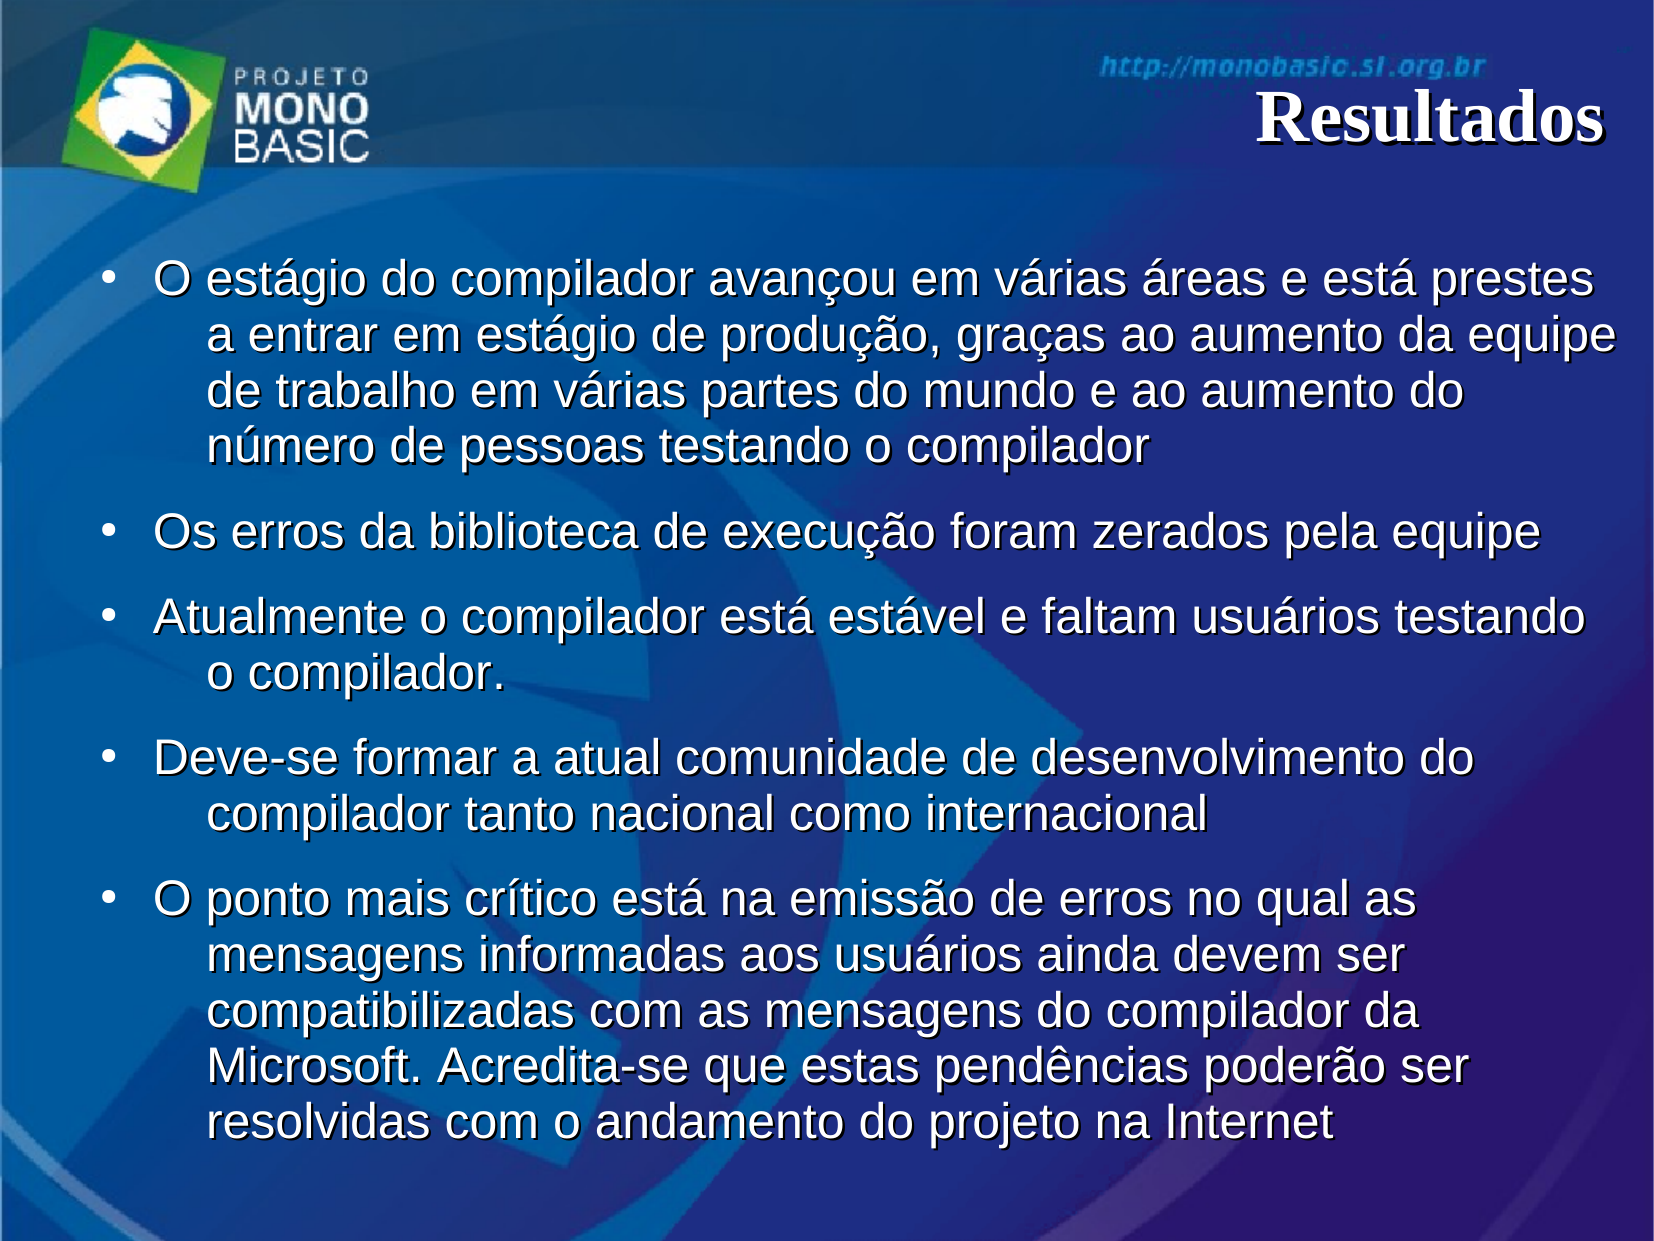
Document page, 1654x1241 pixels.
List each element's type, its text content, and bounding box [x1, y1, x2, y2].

picture [0, 0, 1654, 1241]
list O estágio do compilador avançou em várias áreas e está prestes a entrar em estágio de produção, graças ao aumento da equipe de trabalho em várias partes do mundo e ao aumento do número de pessoas testando o compilador Os erros da biblioteca de execução foram zerados pela equipe Atualmente o compilador está estável e faltam usuários testando o compilador. Deve-se formar a atual comunidade de desenvolvimento do compilador tanto nacional como internacional O ponto mais crítico está na emissão de erros no qual as mensagens informadas aos usuários ainda devem ser compatibilizadas com as mensagens do compilador da Microsoft. Acredita-se que estas pendências poderão ser resolvidas com o andamento do projeto na Internet [64, 250, 1627, 1054]
title Resultados [222, 43, 1606, 191]
